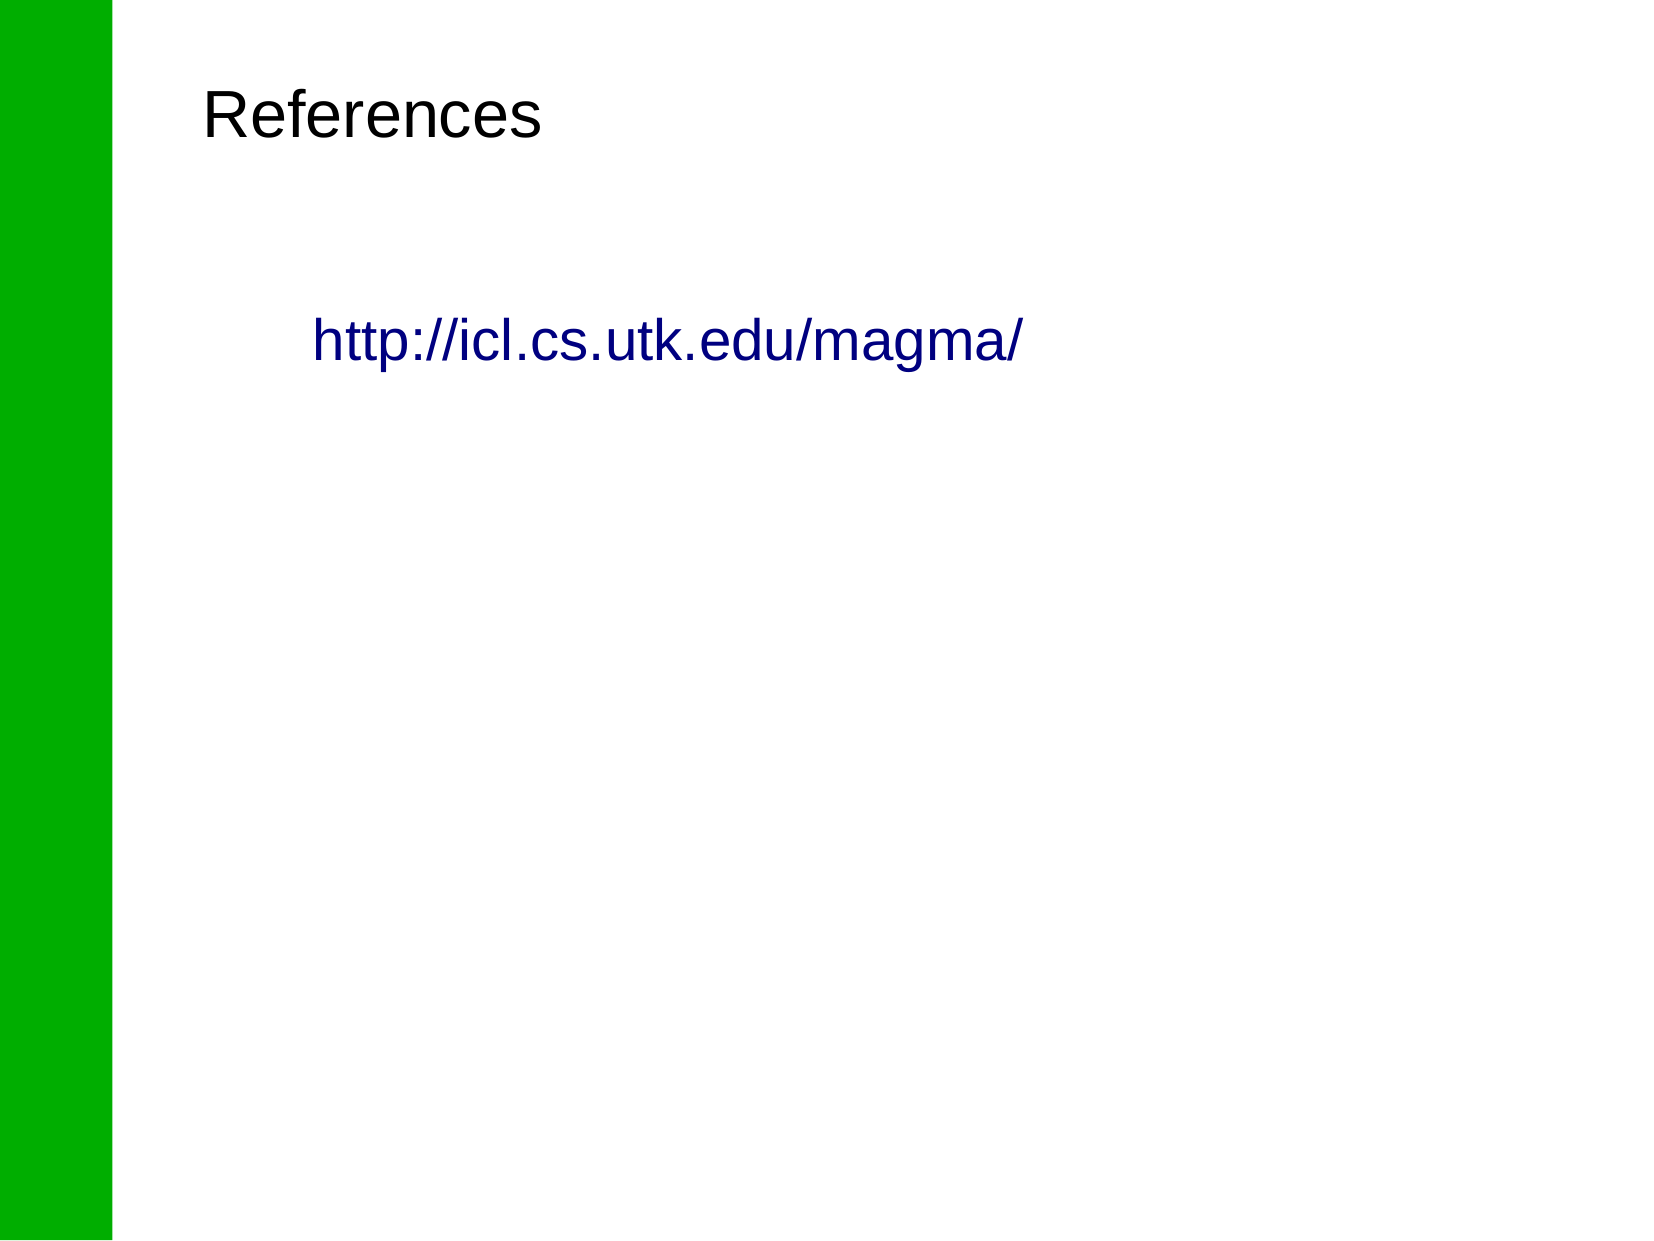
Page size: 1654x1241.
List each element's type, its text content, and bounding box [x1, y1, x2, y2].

text_box References [187, 70, 560, 160]
text_box [0, 0, 113, 1241]
text_box http://icl.cs.utk.edu/magma/ [298, 300, 1040, 380]
